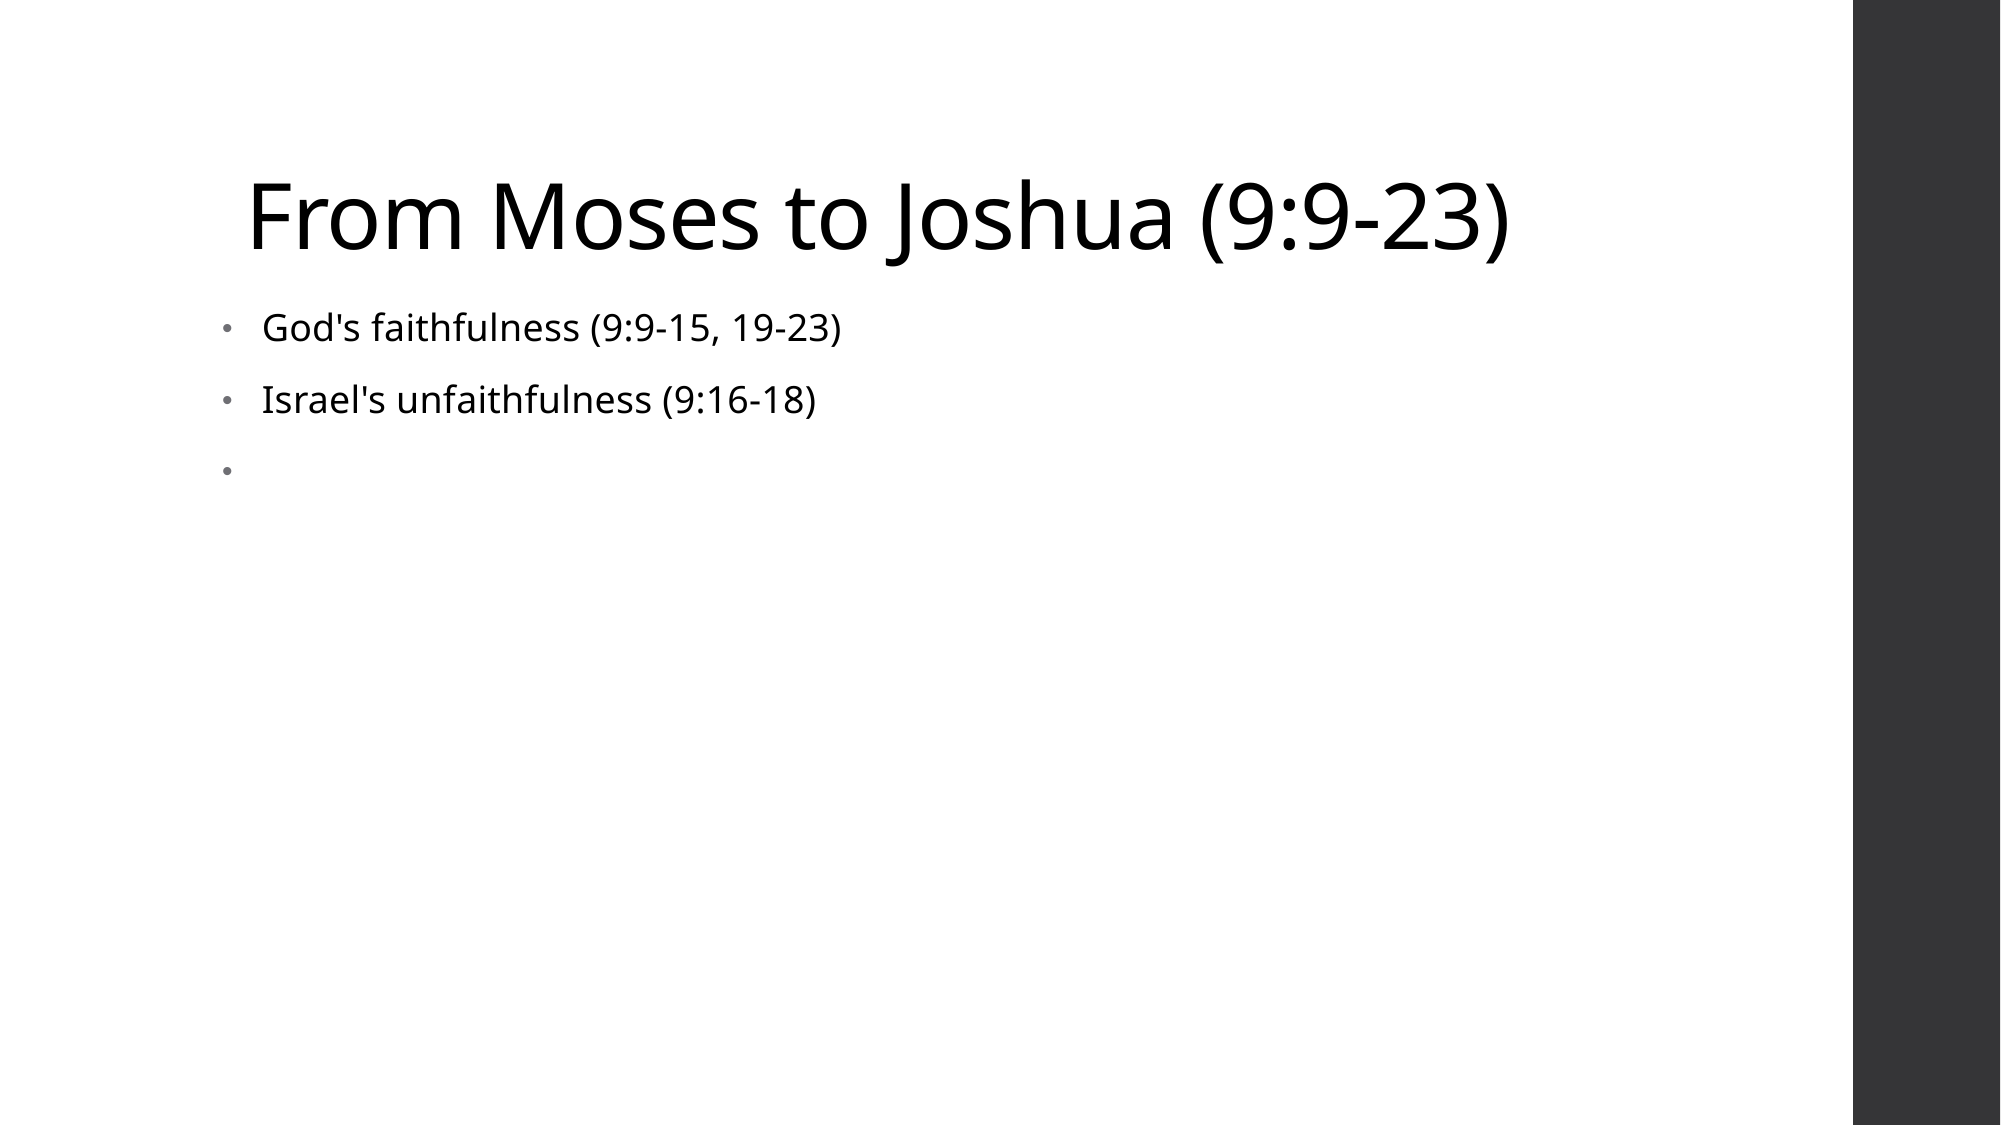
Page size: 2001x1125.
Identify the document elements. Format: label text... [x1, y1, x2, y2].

title From Moses to Joshua (9:9-23) [206, 60, 1797, 278]
list God's faithfulness (9:9-15, 19-23) Israel's unfaithfulness (9:16-18) [206, 299, 1617, 1014]
